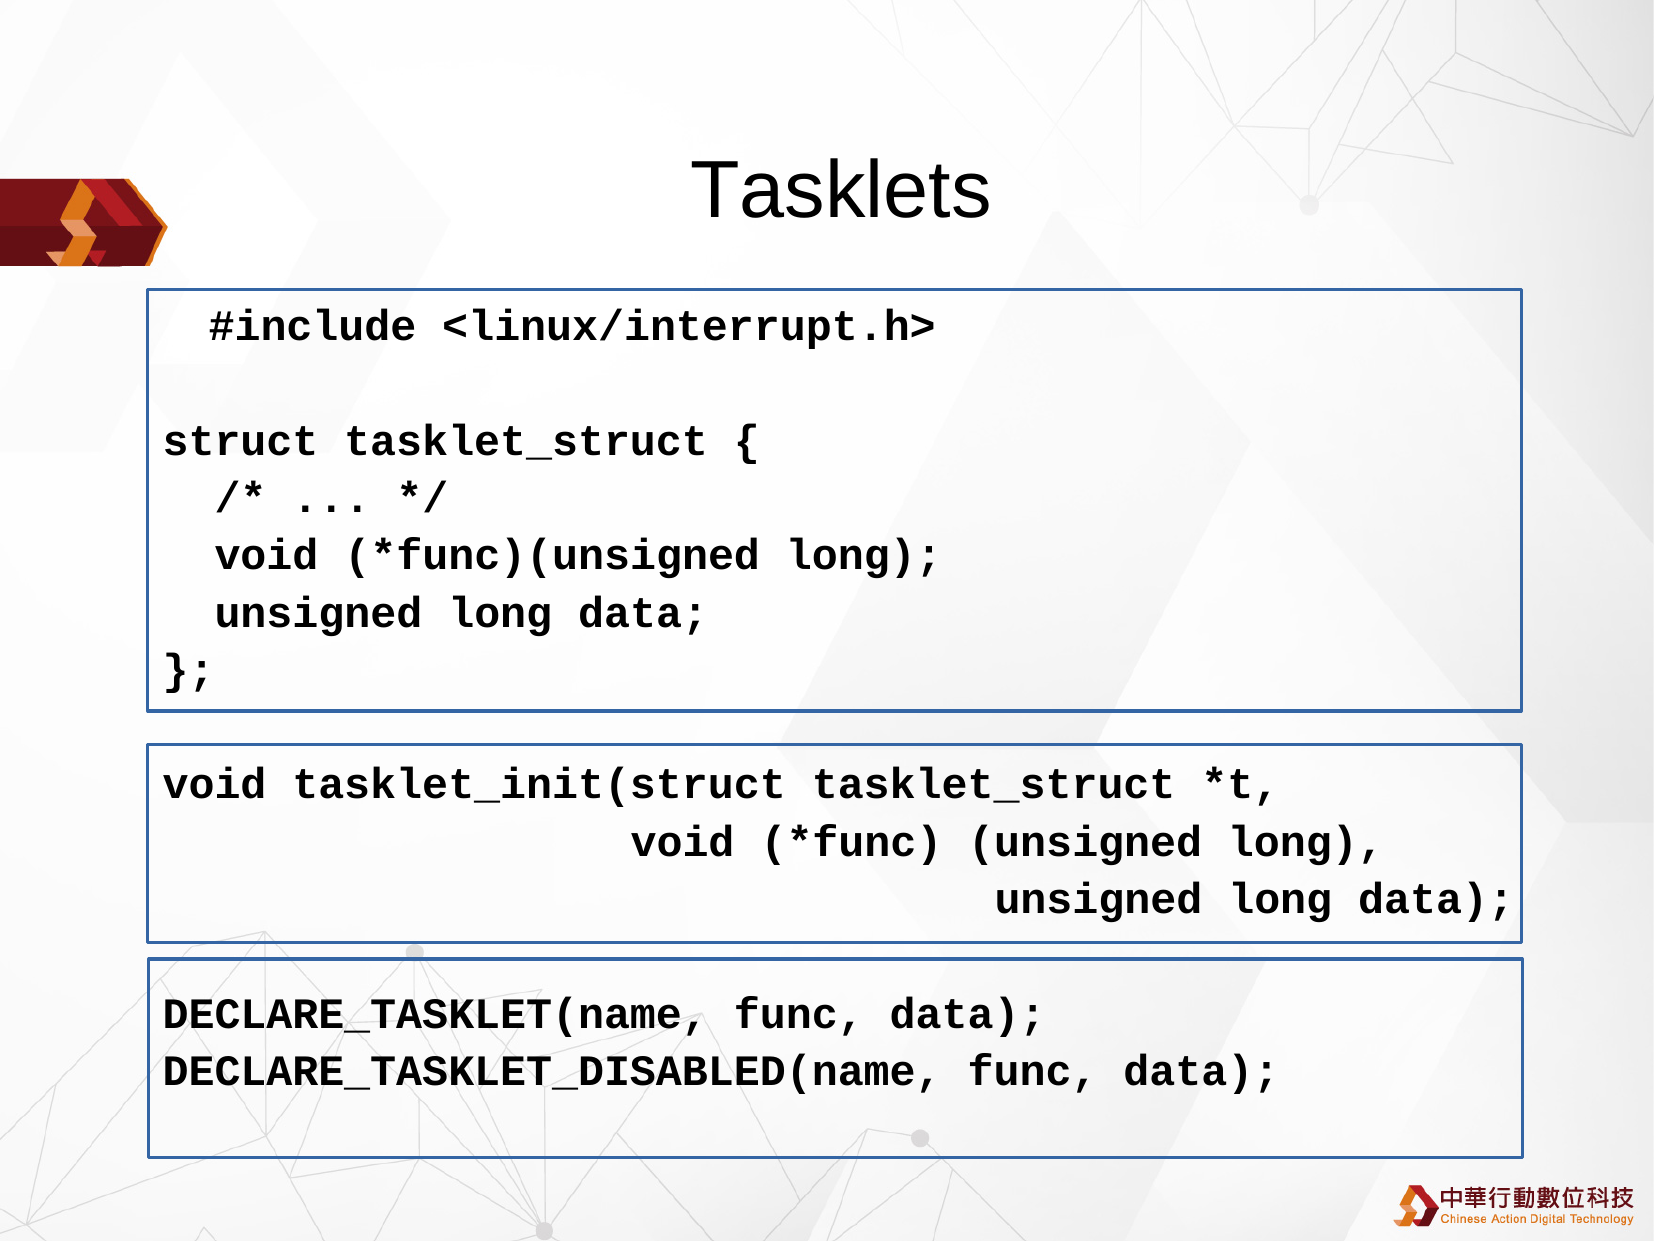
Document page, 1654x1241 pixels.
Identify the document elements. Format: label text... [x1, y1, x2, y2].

picture [0, 0, 1654, 1241]
list #include <linux/interrupt.h> struct tasklet_struct { /* ... */ void (*func)(unsigned long); unsigned long data; }; void tasklet_init(struct tasklet_struct *t, void (*func) (unsigned long), unsigned long data); DECLARE_TASKLET(name, func, data); DECLARE_TASKLET_DISABLED(name, func, data); [150, 961, 1521, 1109]
list #include <linux/interrupt.h> struct tasklet_struct { /* ... */ void (*func)(unsigned long); unsigned long data; }; void tasklet_init(struct tasklet_struct *t, void (*func) (unsigned long), unsigned long data); DECLARE_TASKLET(name, func, data); DECLARE_TASKLET_DISABLED(name, func, data); [149, 746, 1520, 941]
list #include <linux/interrupt.h> struct tasklet_struct { /* ... */ void (*func)(unsigned long); unsigned long data; }; void tasklet_init(struct tasklet_struct *t, void (*func) (unsigned long), unsigned long data); DECLARE_TASKLET(name, func, data); DECLARE_TASKLET_DISABLED(name, func, data); [149, 291, 1520, 709]
list #include <linux/interrupt.h> struct tasklet_struct { /* ... */ void (*func)(unsigned long); unsigned long data; }; void tasklet_init(struct tasklet_struct *t, void (*func) (unsigned long), unsigned long data); DECLARE_TASKLET(name, func, data); DECLARE_TASKLET_DISABLED(name, func, data); [147, 289, 1636, 1109]
title Tasklets [82, 128, 1571, 227]
